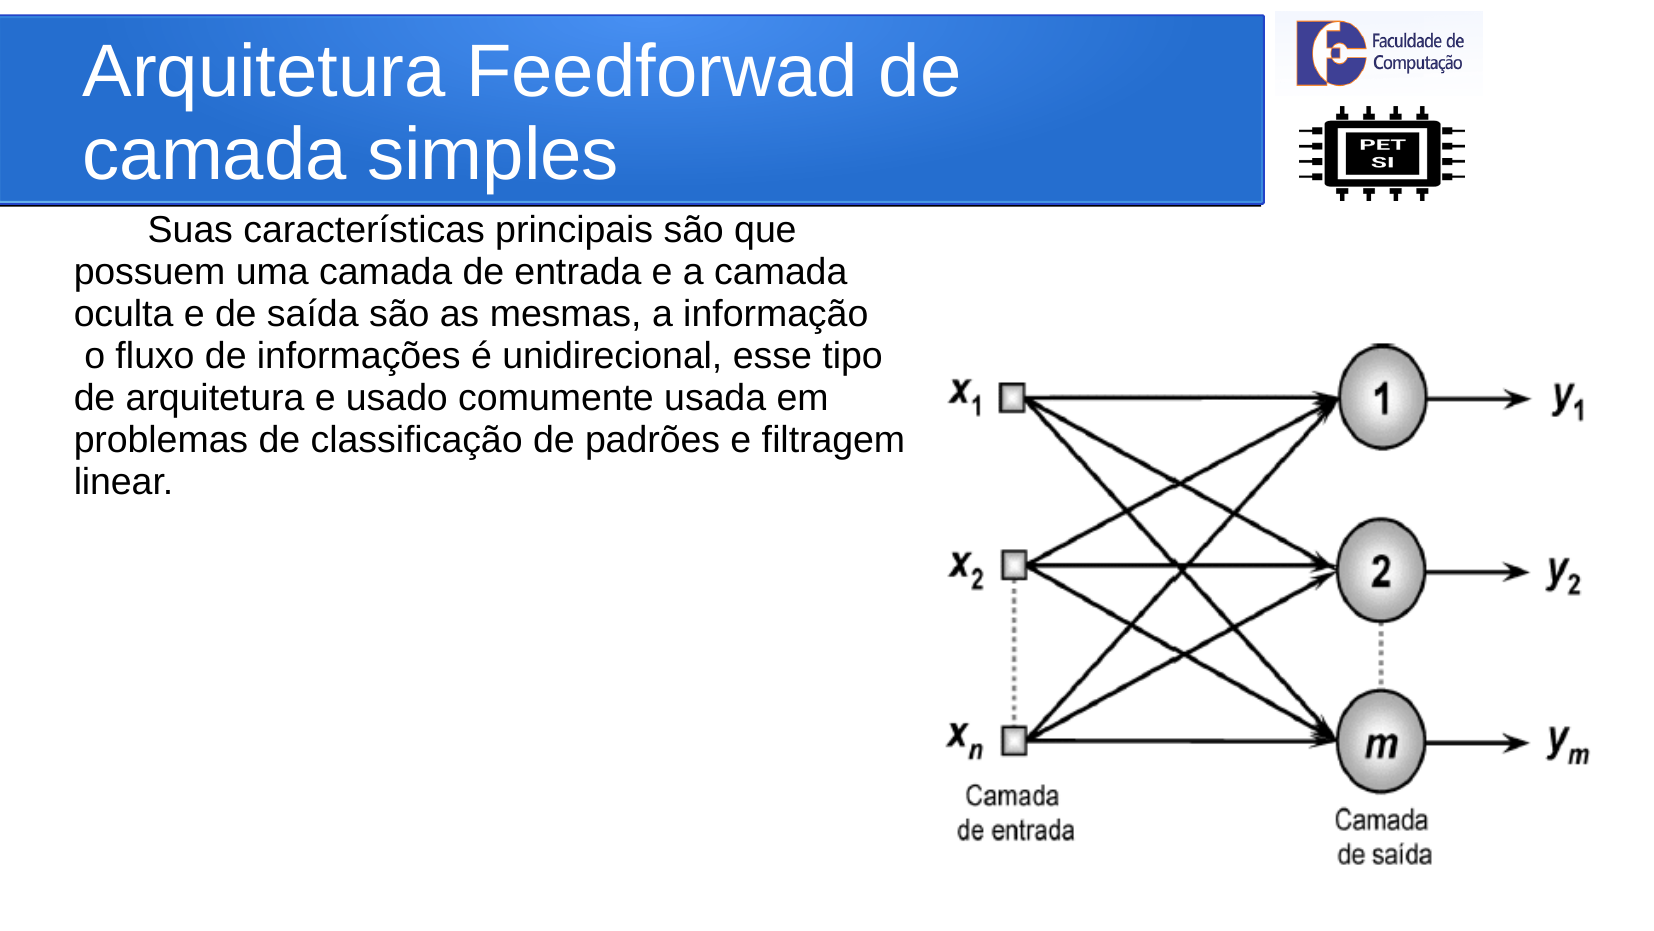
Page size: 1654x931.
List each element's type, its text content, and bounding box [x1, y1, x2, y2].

text_box Suas características principais são que possuem uma camada de entrada e a camada oculta e de saída são as mesmas, a informação o fluxo de informações é unidirecional, esse tipo de arquitetura e usado comumente usada em problemas de classificação de padrões e filtragem linear. [59, 200, 925, 510]
picture [924, 342, 1626, 882]
picture [1275, 11, 1483, 96]
picture [1299, 106, 1465, 201]
title Arquitetura Feedforwad de camada simples [82, 29, 1235, 196]
